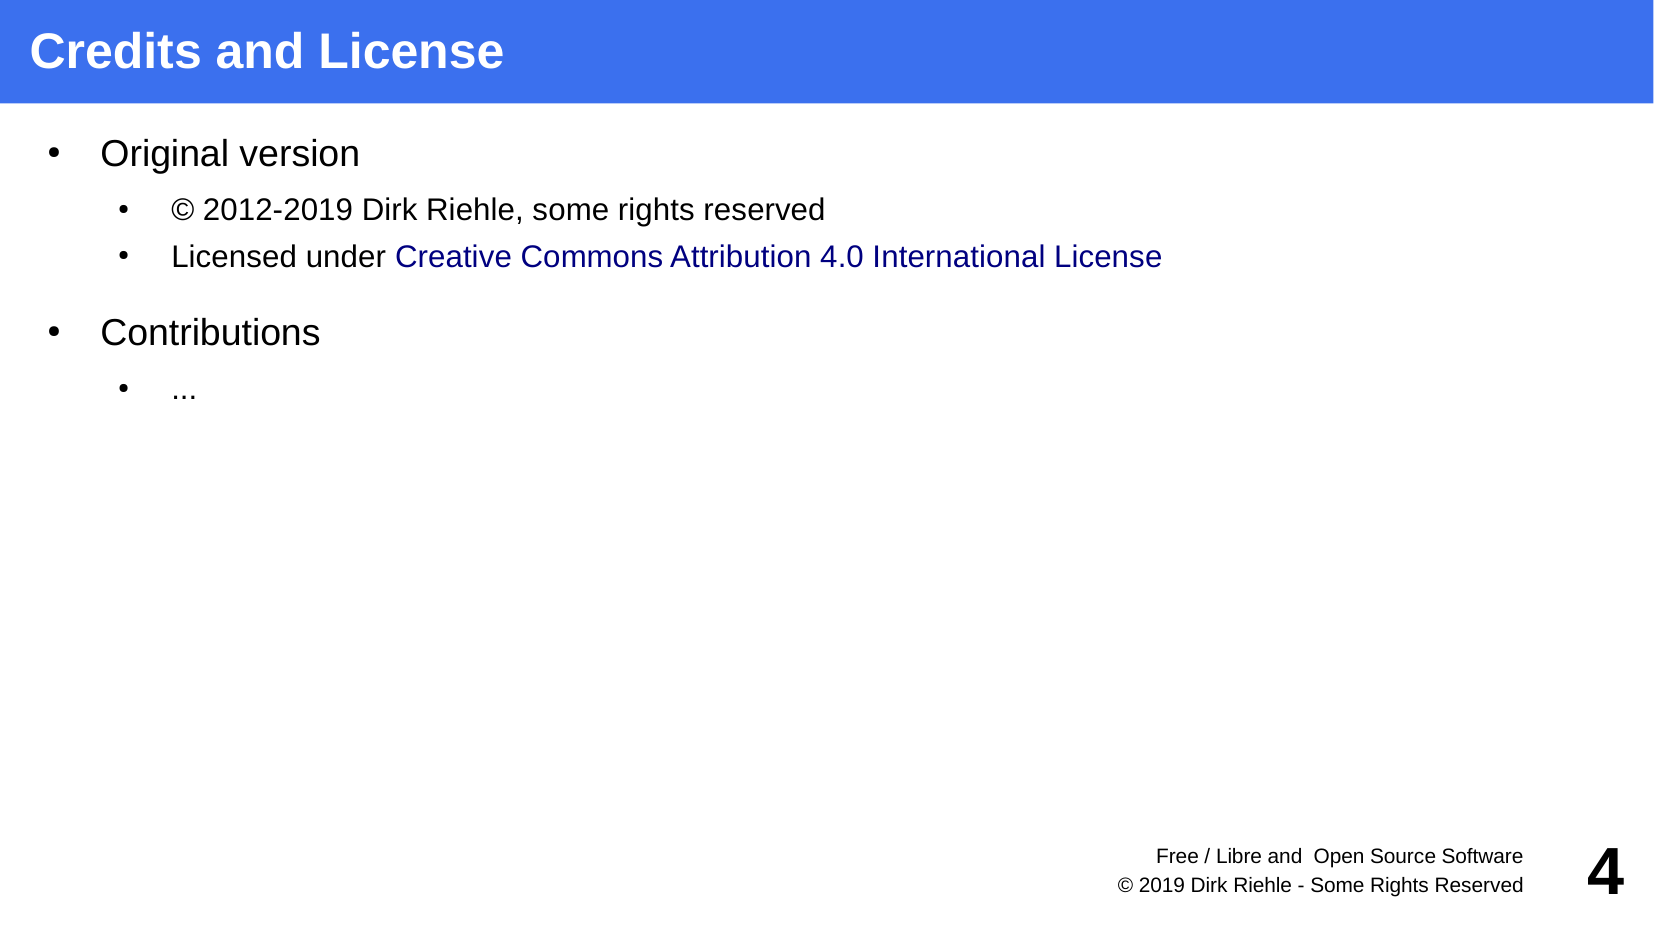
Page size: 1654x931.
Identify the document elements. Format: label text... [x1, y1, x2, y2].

list Original version © 2012-2019 Dirk Riehle, some rights reserved Licensed under Creative Commons Attribution 4.0 International License Contributions ... [29, 132, 1625, 813]
title Credits and License [0, 0, 1654, 104]
